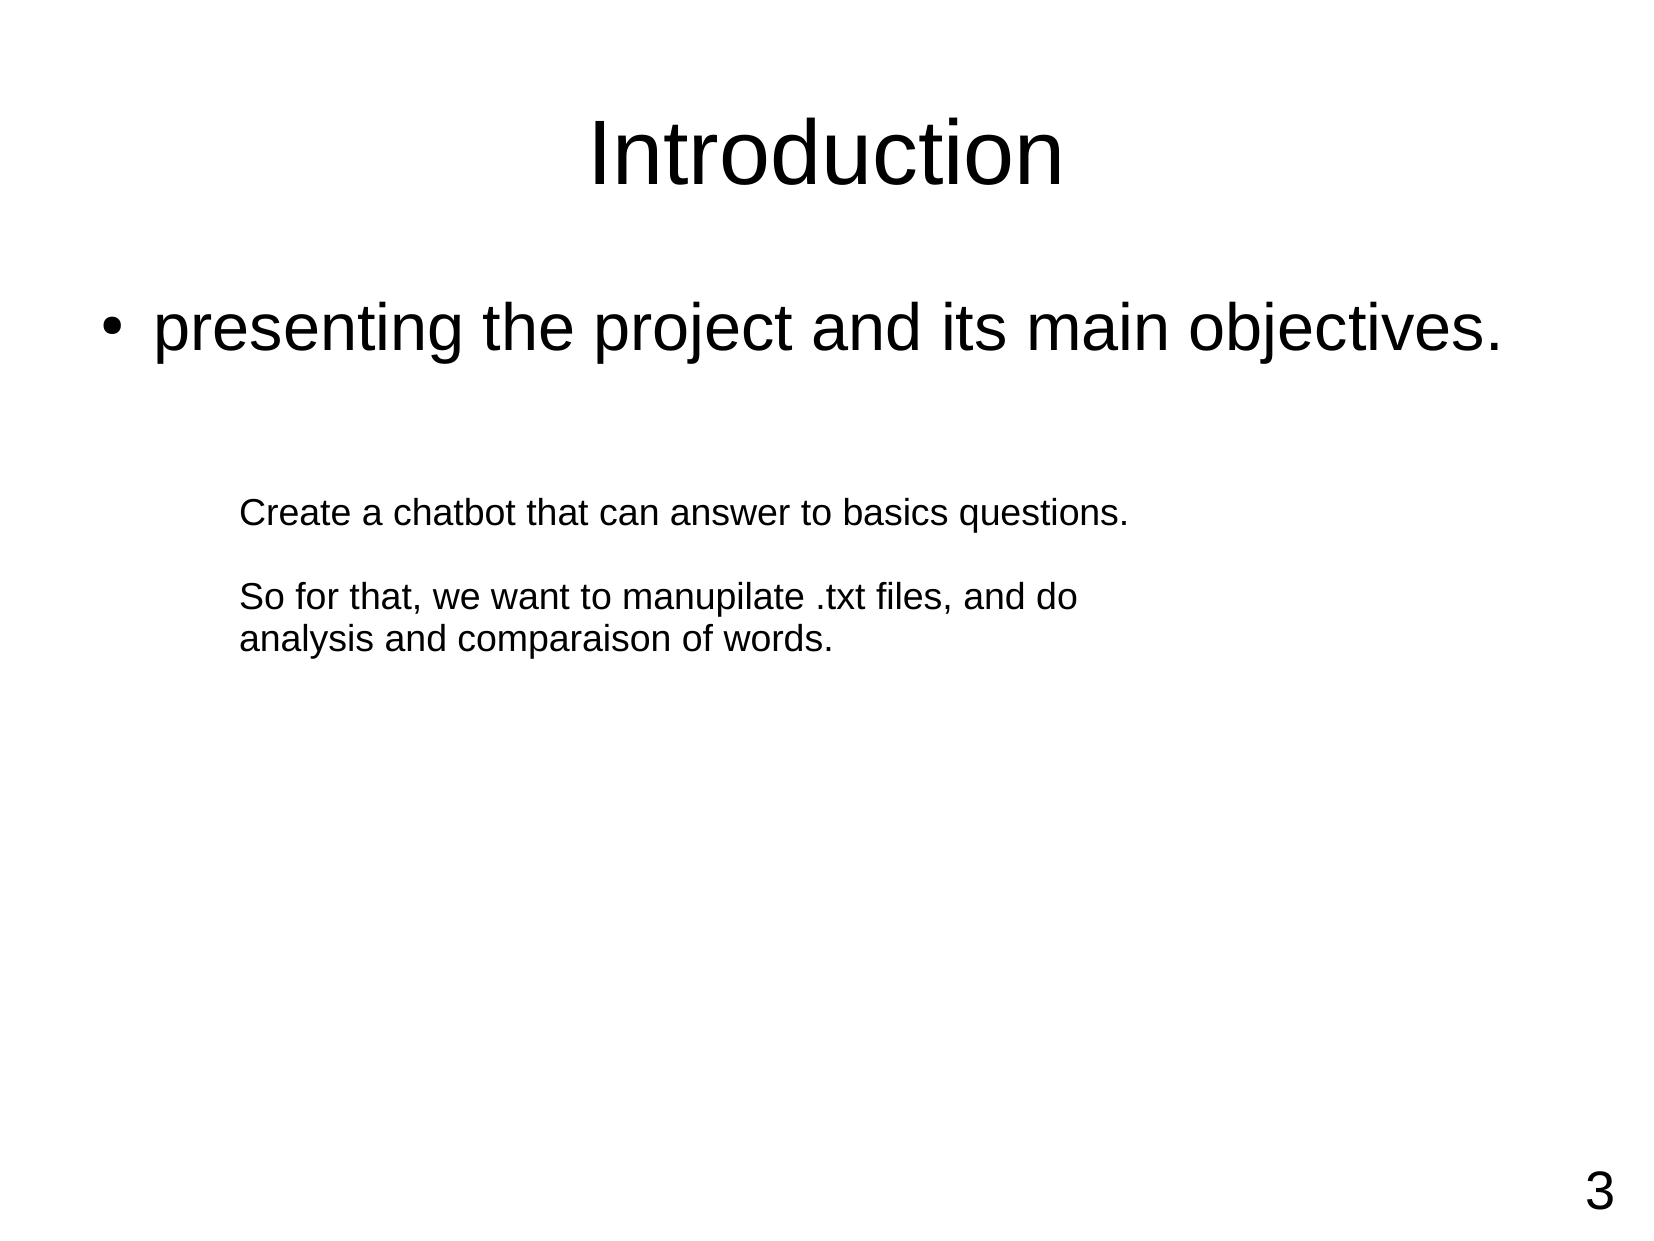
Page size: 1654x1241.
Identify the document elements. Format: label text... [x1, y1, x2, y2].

text_box 3 [1570, 1152, 1642, 1229]
text_box Create a chatbot that can answer to basics questions. So for that, we want to manupilate .txt files, and do analysis and comparaison of words. [224, 484, 1170, 668]
list presenting the project and its main objectives. [82, 290, 1571, 1109]
title Introduction [82, 49, 1571, 257]
